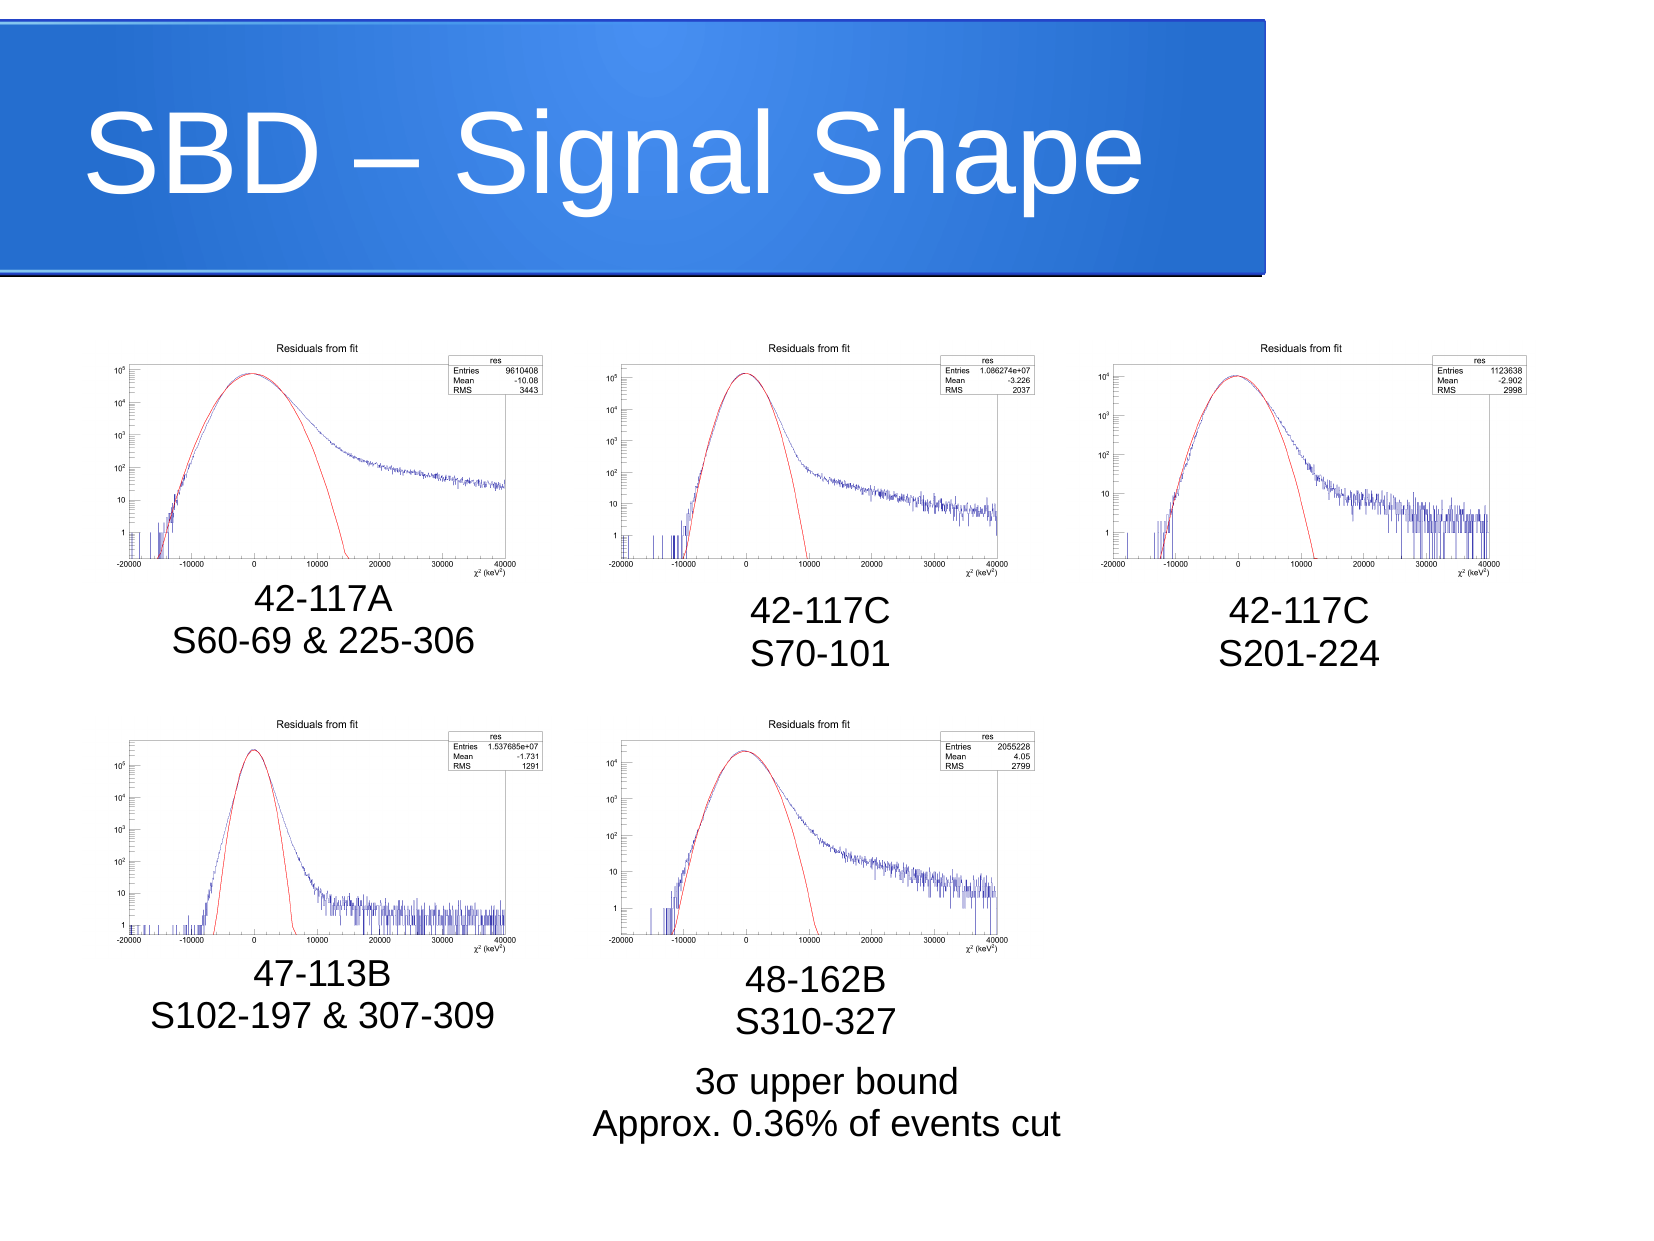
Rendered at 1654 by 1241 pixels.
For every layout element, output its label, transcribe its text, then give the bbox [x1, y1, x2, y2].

title SBD – Signal Shape [82, 49, 1250, 257]
picture [0, 17, 1270, 282]
text_box 42-117C S70-101 [735, 582, 906, 682]
text_box 42-117C S201-224 [1203, 582, 1396, 682]
picture [574, 340, 1044, 583]
picture [574, 716, 1044, 959]
text_box 48-162B S310-327 [720, 951, 912, 1051]
picture [82, 716, 552, 959]
picture [1066, 340, 1536, 583]
text_box 47-113B S102-197 & 307-309 [135, 945, 511, 1044]
picture [82, 340, 552, 583]
text_box 42-117A S60-69 & 225-306 [156, 570, 490, 669]
text_box 3σ upper bound Approx. 0.36% of events cut [577, 1053, 1076, 1153]
